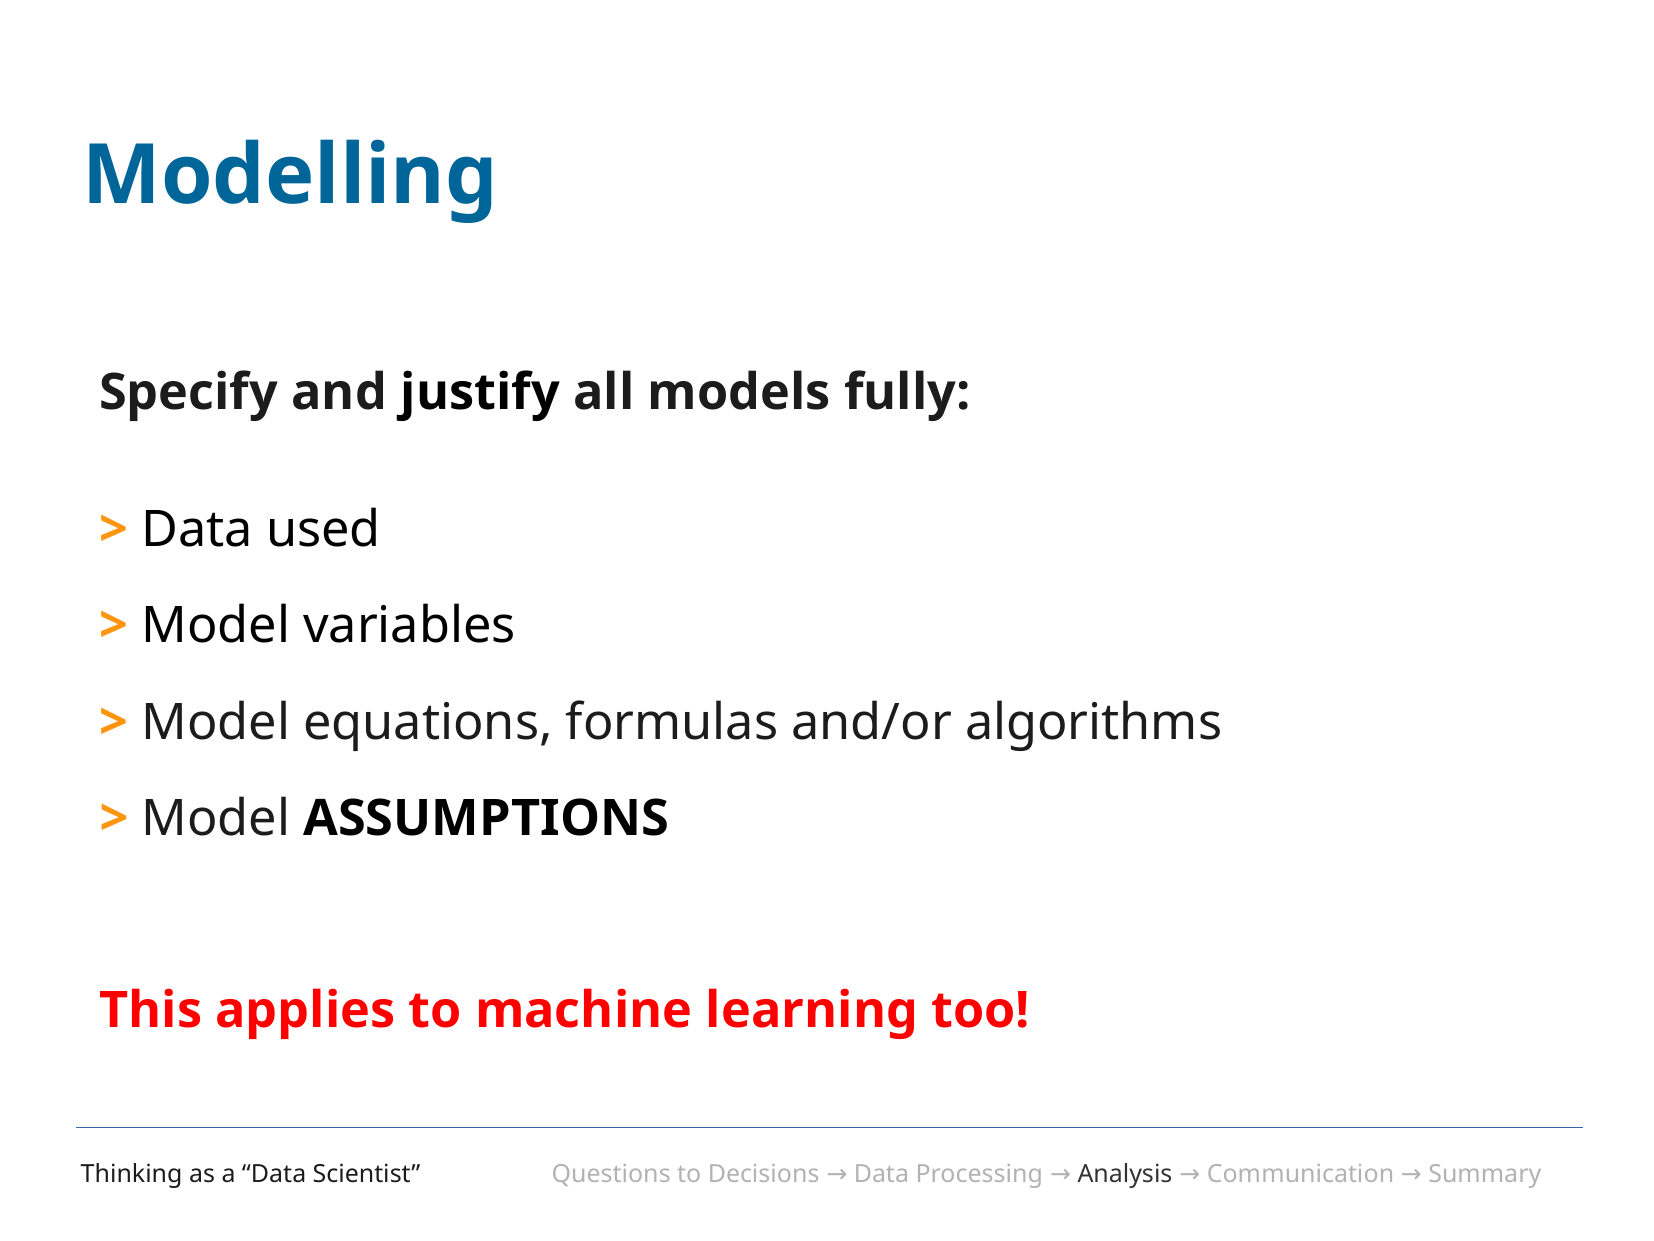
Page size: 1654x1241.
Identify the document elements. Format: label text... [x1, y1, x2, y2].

text_box Questions to Decisions → Data Processing → Analysis → Communication → Summary [536, 1148, 1587, 1225]
list Specify and justify all models fully: > Data used > Model variables > Model equations, formulas and/or algorithms > Model ASSUMPTIONS This applies to machine learning too! [82, 355, 1571, 1047]
text_box Thinking as a “Data Scientist” [65, 1148, 536, 1225]
title Modelling [82, 72, 1571, 271]
